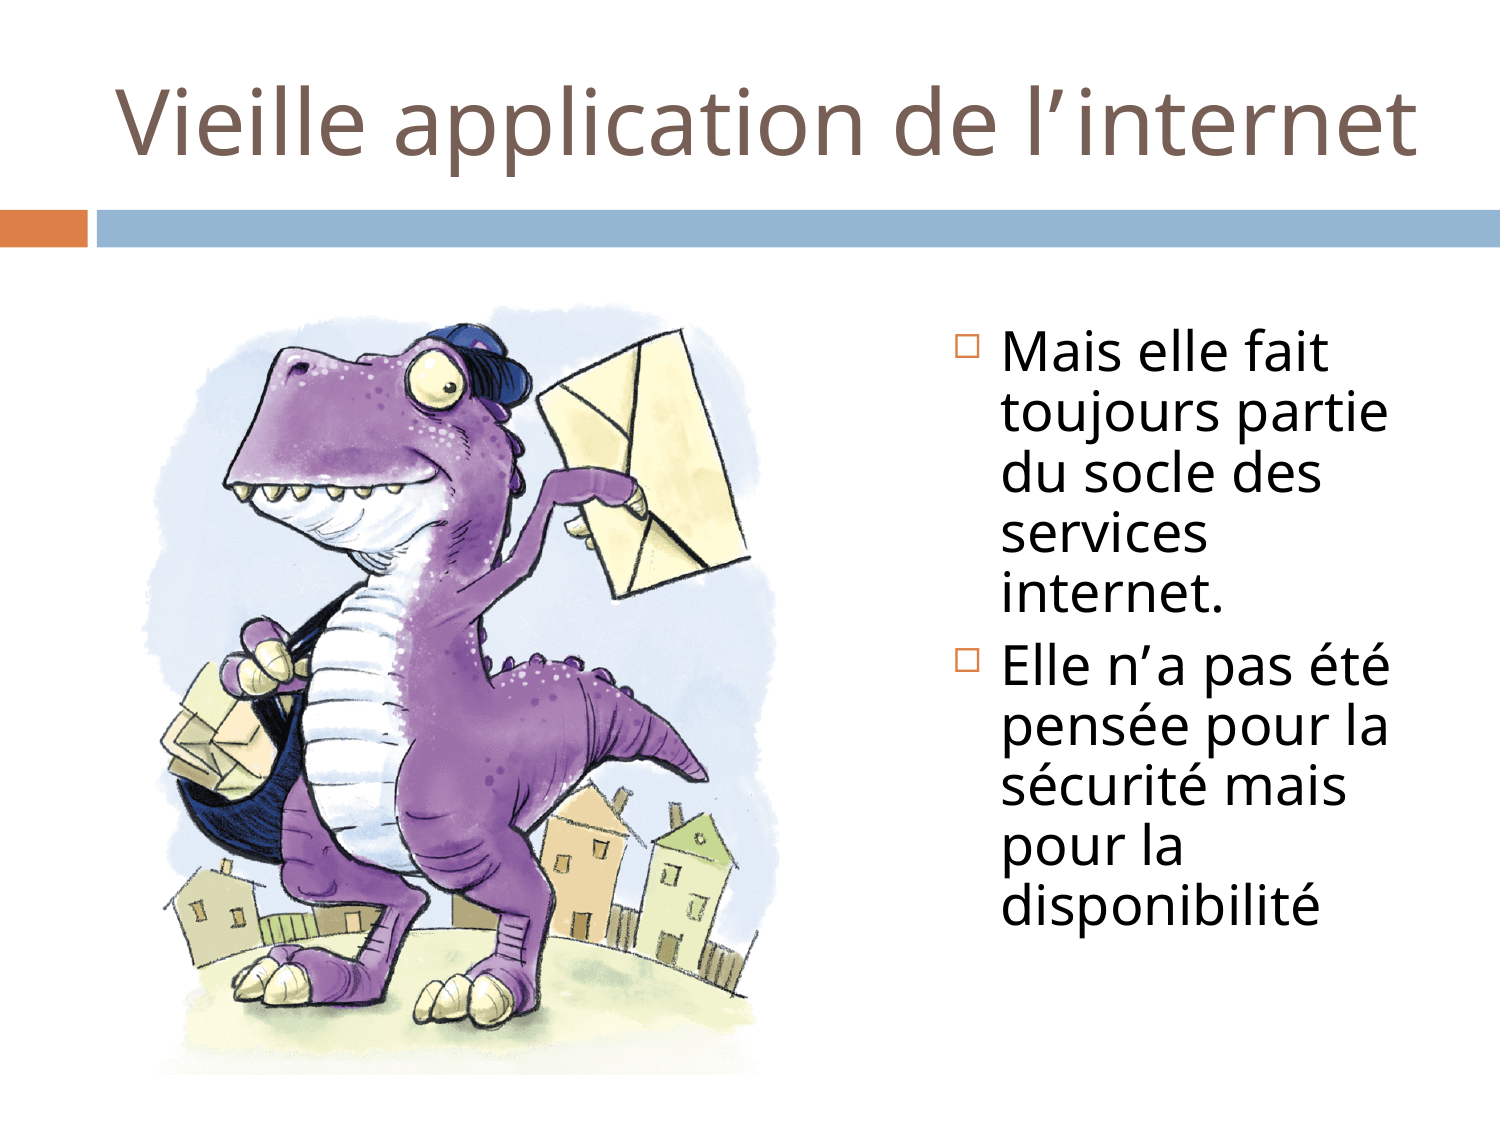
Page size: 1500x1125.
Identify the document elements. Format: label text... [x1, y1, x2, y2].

picture [129, 295, 792, 1075]
list Mais elle fait toujours partie du socle des services internet. Elle n’a pas été pensée pour la sécurité mais pour la disponibilité [937, 316, 1408, 1019]
title Vieille application de l’internet [100, 37, 1465, 201]
